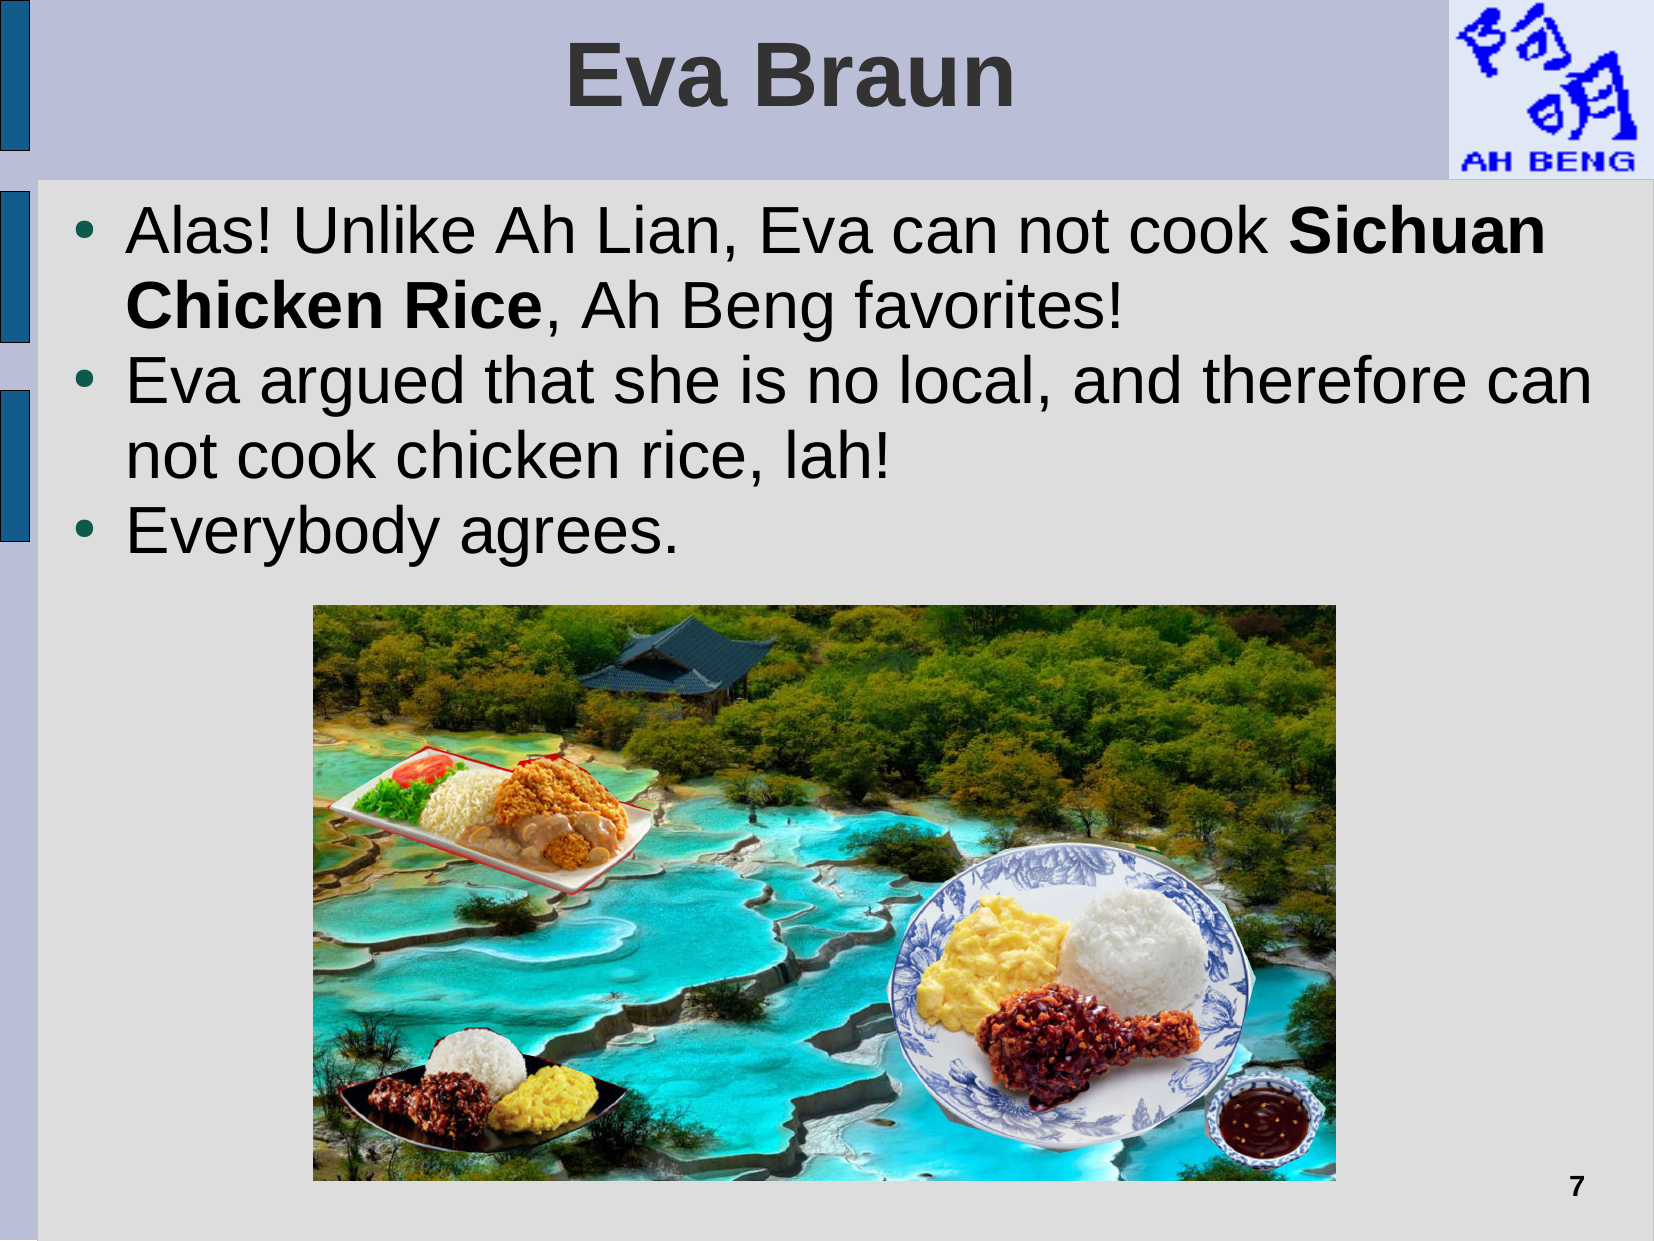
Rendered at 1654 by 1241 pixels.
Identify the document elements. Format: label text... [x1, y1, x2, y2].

picture [1449, 0, 1654, 179]
list Alas! Unlike Ah Lian, Eva can not cook Sichuan Chicken Rice, Ah Beng favorites! Eva argued that she is no local, and therefore can not cook chicken rice, lah! Everybody agrees. [54, 193, 1608, 579]
title Eva Braun [112, 0, 1470, 151]
picture [313, 605, 1336, 1181]
